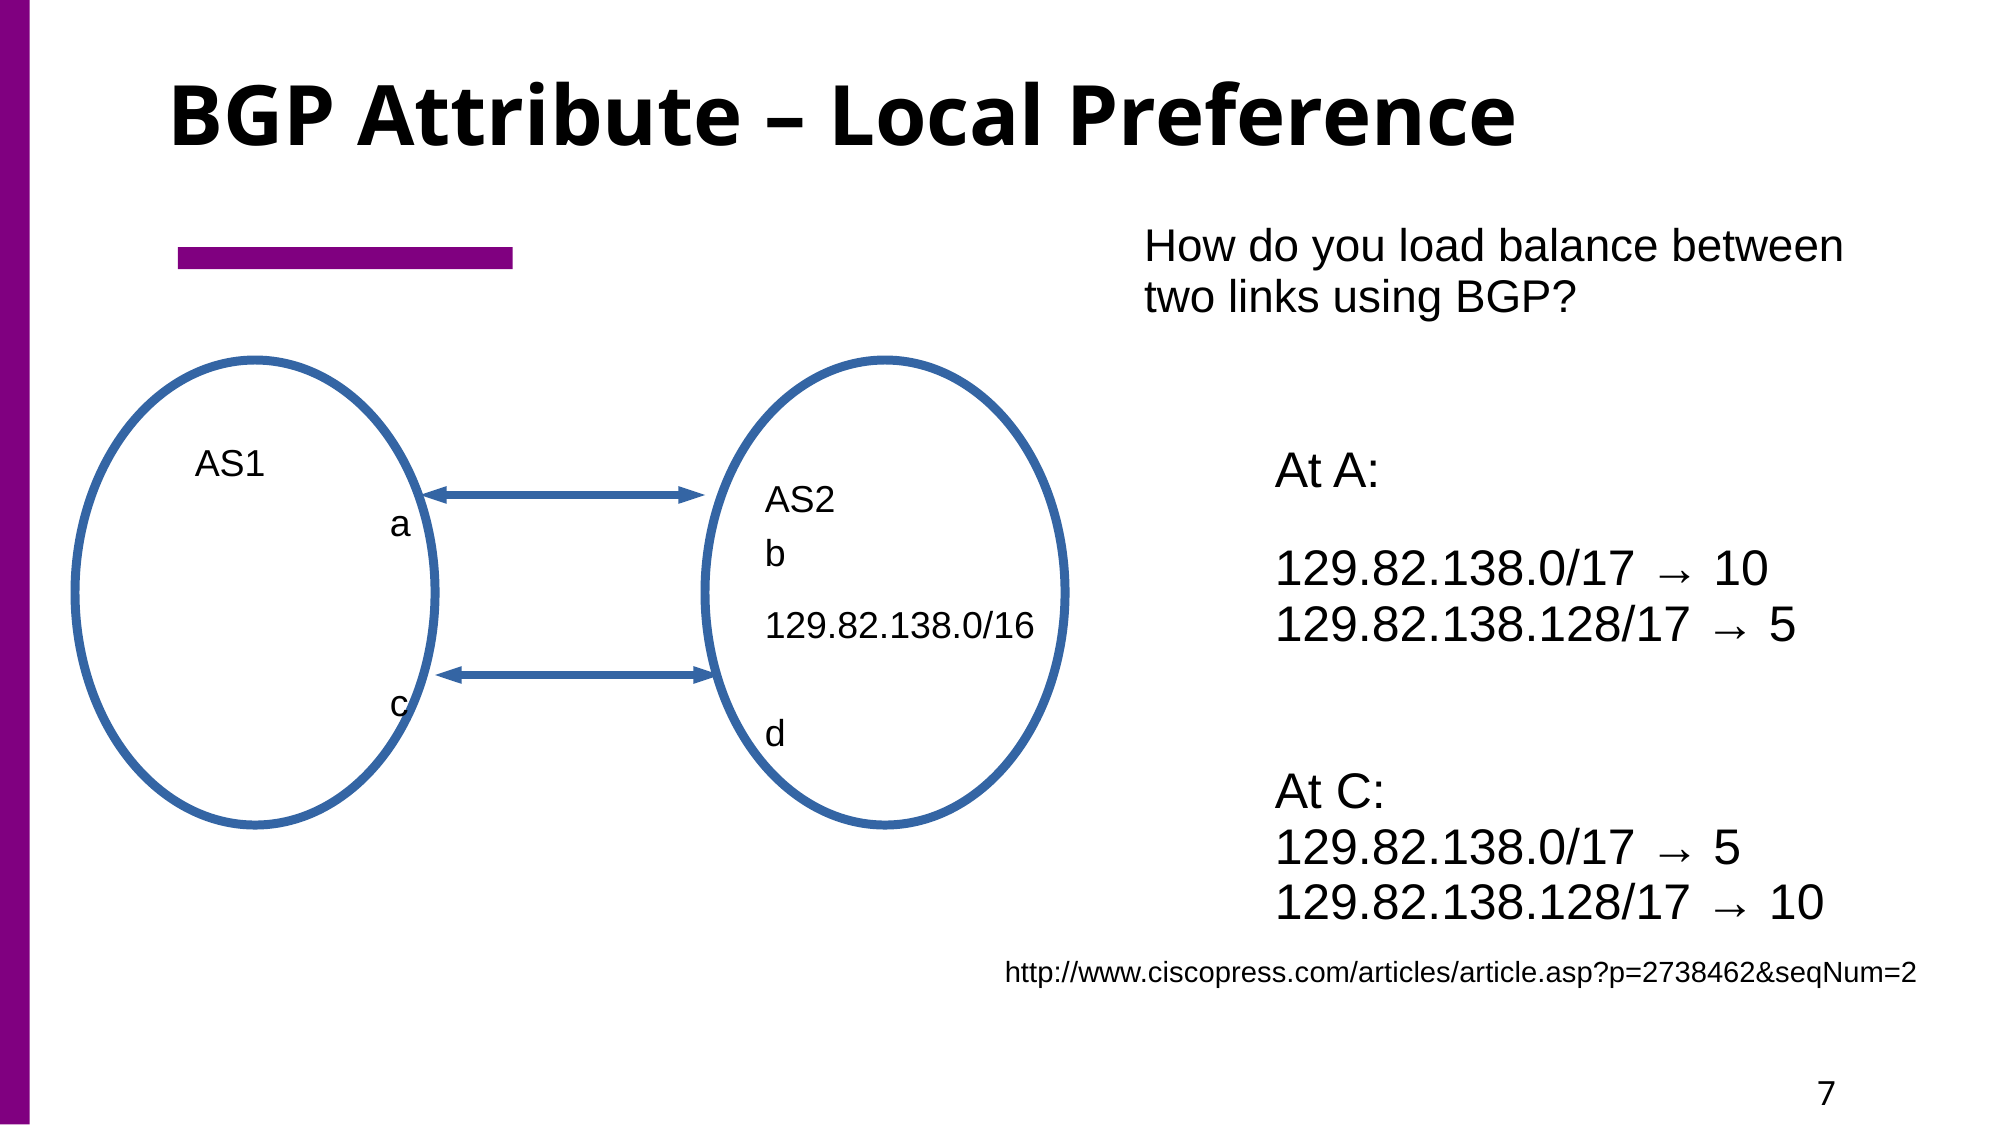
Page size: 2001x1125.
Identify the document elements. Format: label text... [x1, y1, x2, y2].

text_box AS1 [180, 435, 281, 492]
text_box At A: 129.82.138.0/17 → 10 129.82.138.128/17 → 5 At C: 129.82.138.0/17 → 5 129.82.138.128/17 → 10 [1260, 435, 1840, 938]
text_box How do you load balance between two links using BGP? [1129, 212, 1861, 330]
title BGP Attribute – Local Preference [116, 39, 1591, 185]
text_box d [750, 705, 801, 762]
text_box AS2 129.82.138.0/16 [750, 471, 1050, 655]
text_box a [375, 495, 426, 552]
text_box c [375, 675, 424, 732]
text_box http://www.ciscopress.com/articles/article.asp?p=2738462&seqNum=2 [990, 948, 2000, 1006]
text_box b [750, 525, 801, 582]
